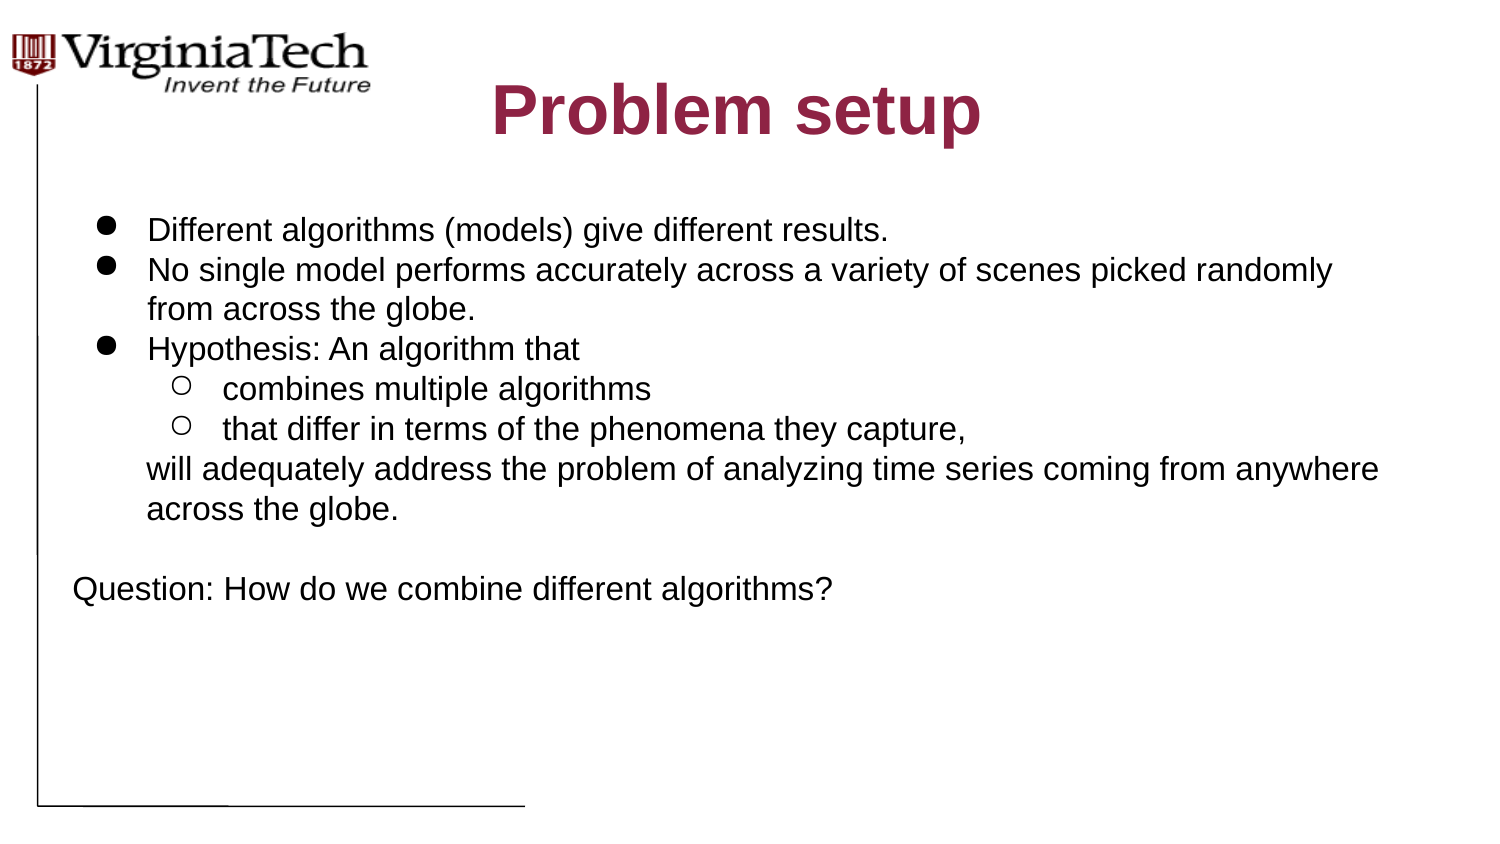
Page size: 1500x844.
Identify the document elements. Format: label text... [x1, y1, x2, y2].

text_box Different algorithms (models) give different results. No single model performs accurately across a variety of scenes picked randomly from across the globe. Hypothesis: An algorithm that combines multiple algorithms that differ in terms of the phenomena they capture, will adequately address the problem of analyzing time series coming from anywhere across the globe. Question: How do we combine different algorithms? [57, 152, 1419, 790]
title Problem setup [90, 56, 1385, 134]
picture [12, 32, 372, 94]
